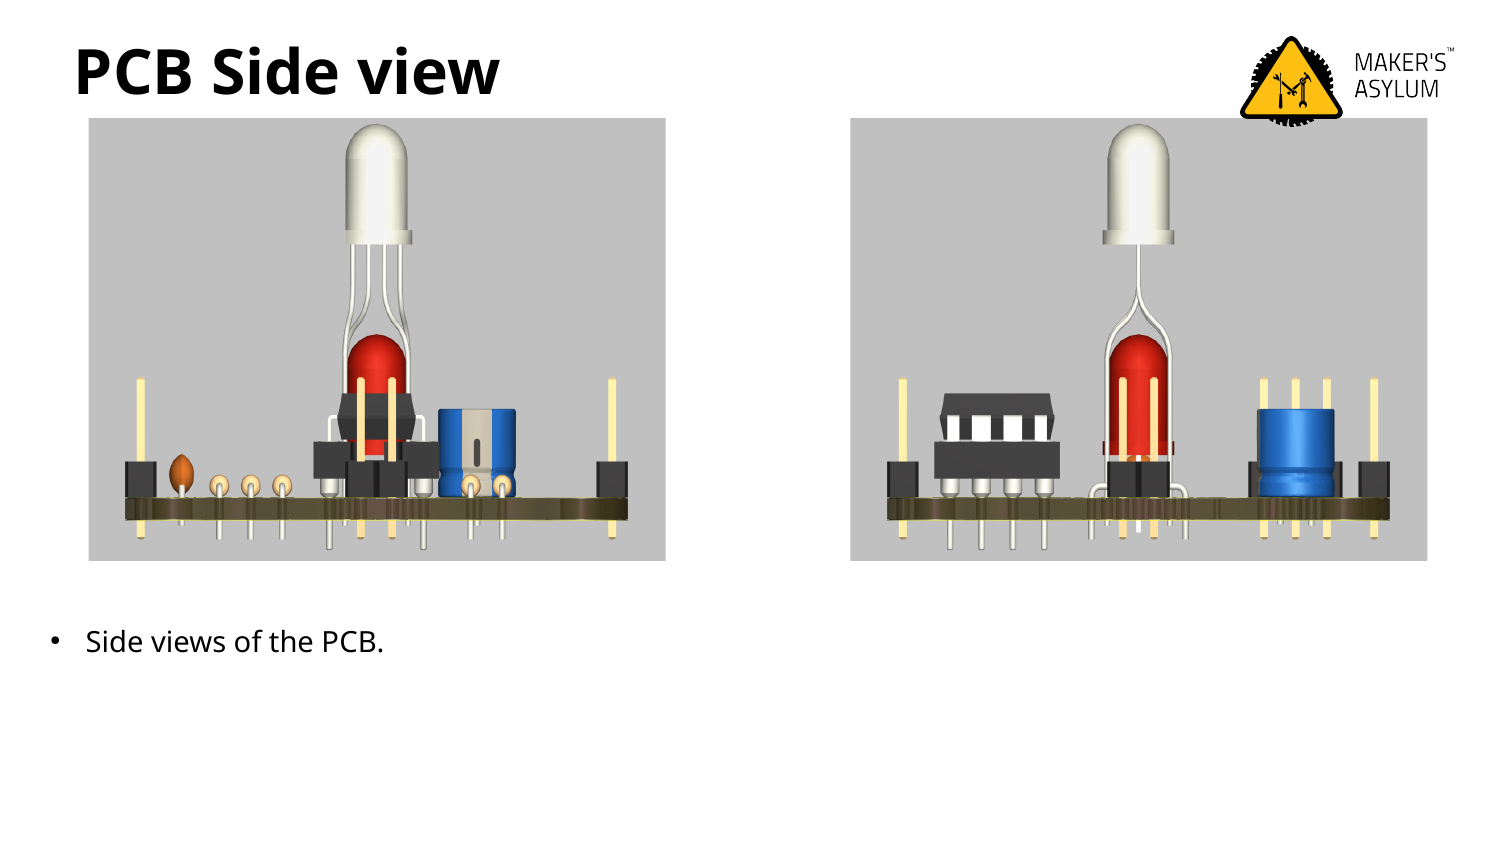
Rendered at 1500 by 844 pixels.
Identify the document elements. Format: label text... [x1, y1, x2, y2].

text_box Side views of the PCB. [35, 614, 1477, 817]
text_box PCB Side view [58, 11, 822, 127]
picture [850, 36, 1454, 562]
picture [88, 118, 666, 562]
